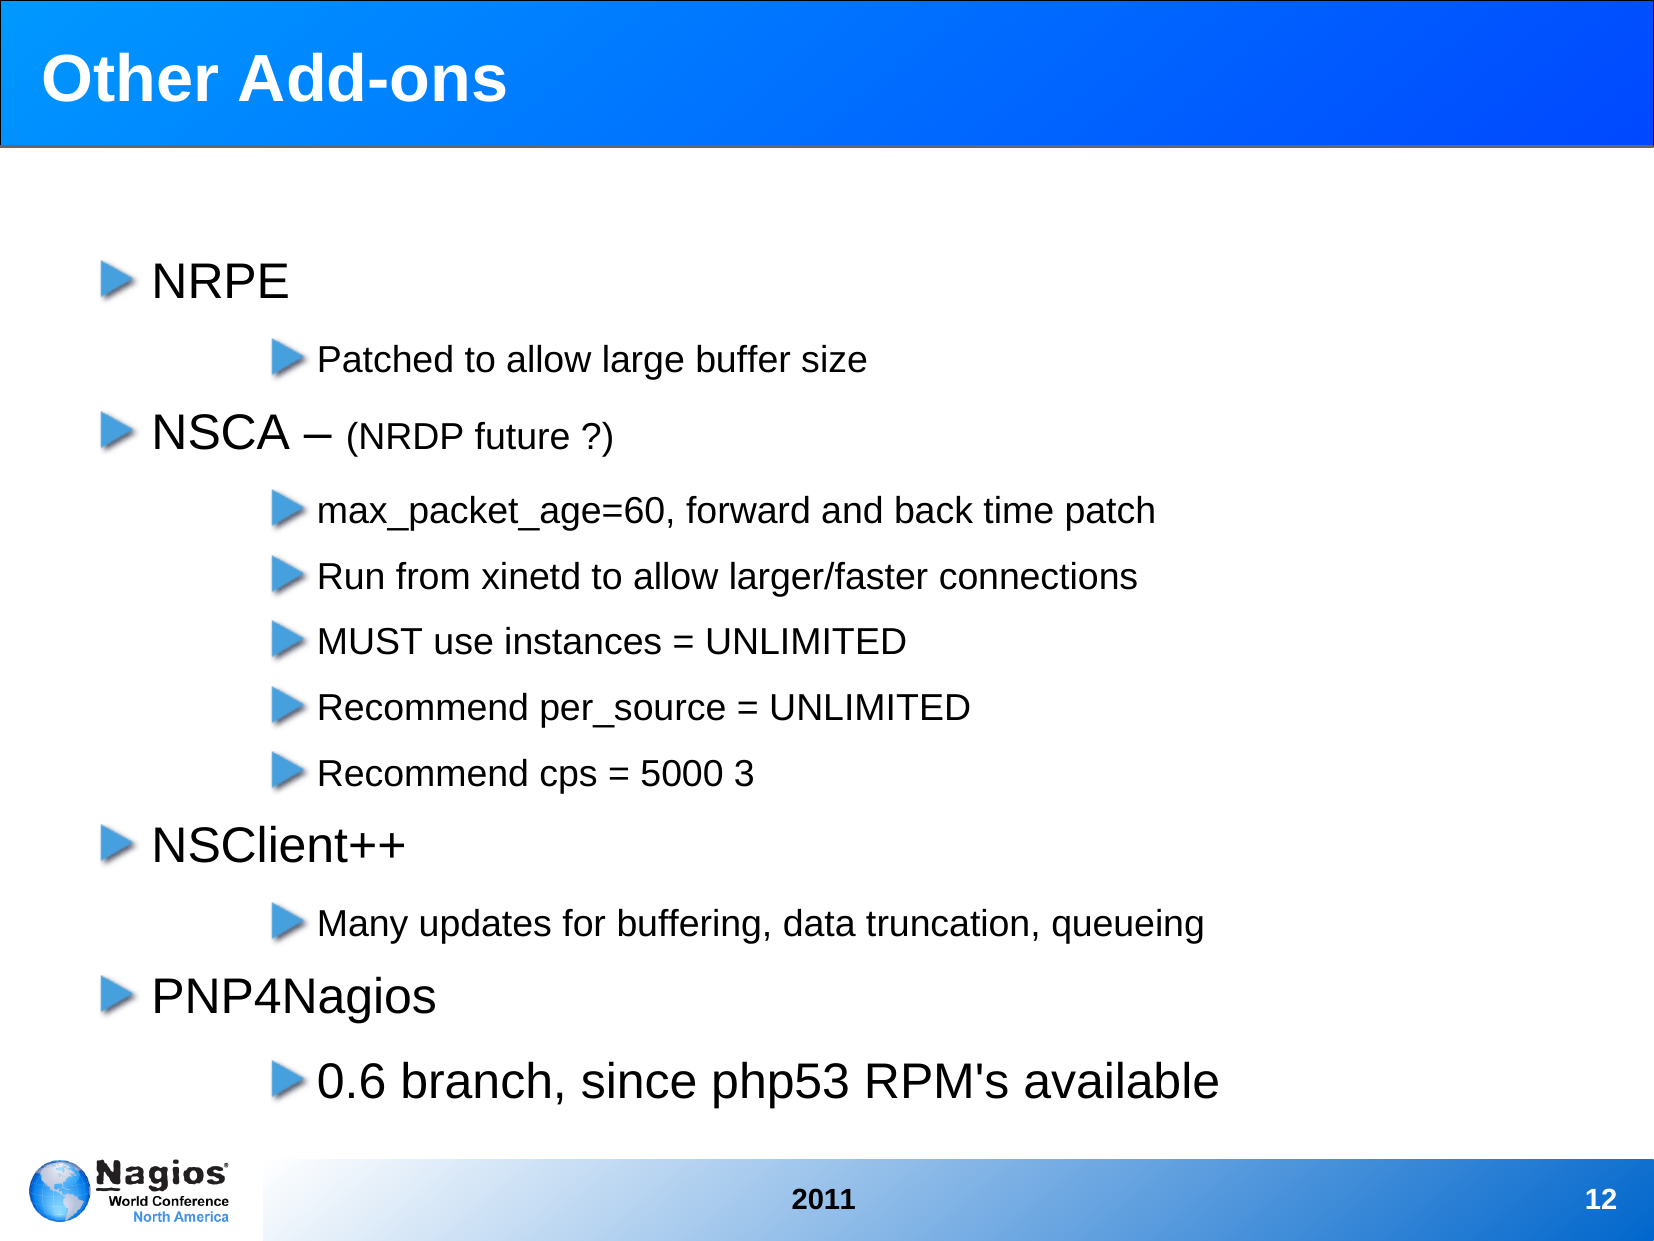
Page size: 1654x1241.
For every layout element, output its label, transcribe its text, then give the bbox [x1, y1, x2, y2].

title Other Add-ons [41, 29, 1248, 127]
picture [29, 1159, 229, 1235]
list NRPE Patched to allow large buffer size NSCA – (NRDP future ?) max_packet_age=60, forward and back time patch Run from xinetd to allow larger/faster connections MUST use instances = UNLIMITED Recommend per_source = UNLIMITED Recommend cps = 5000 3 NSClient++ Many updates for buffering, data truncation, queueing PNP4Nagios 0.6 branch, since php53 RPM's available [80, 253, 1618, 1189]
